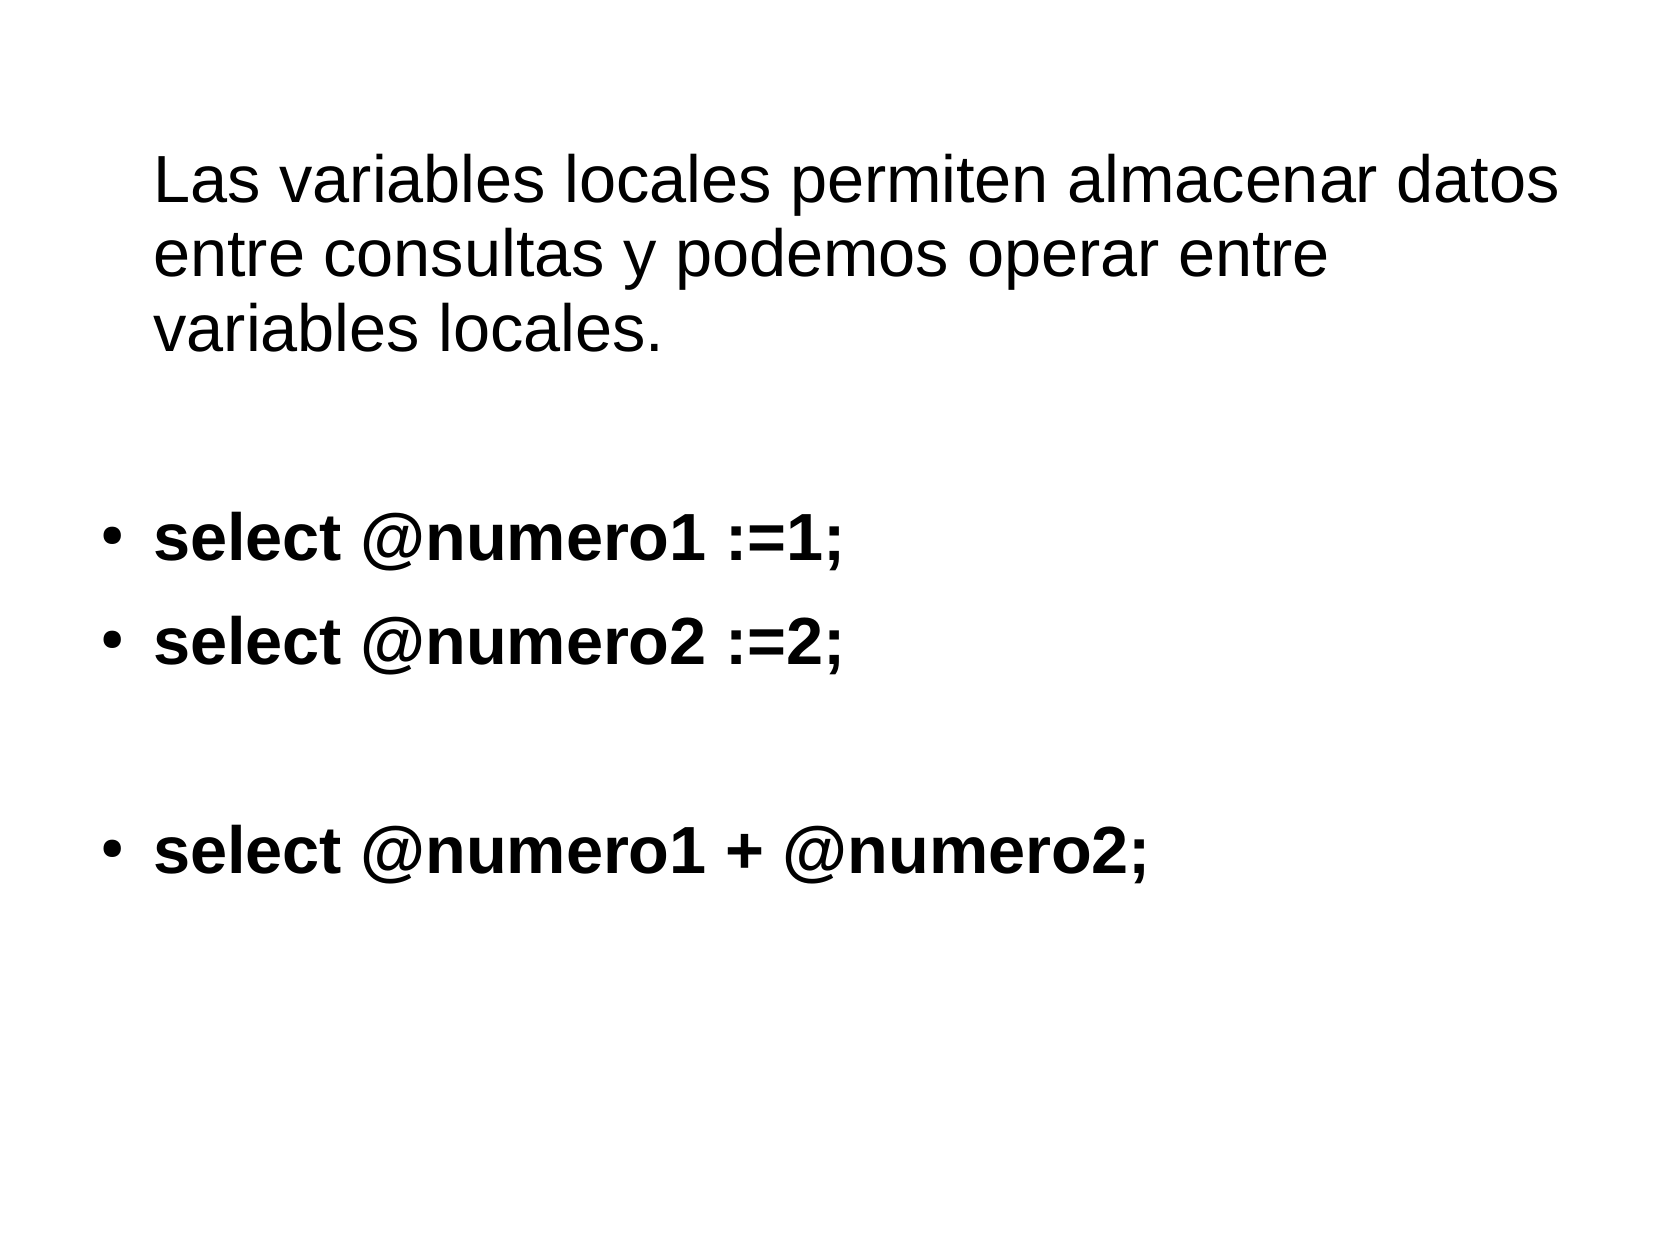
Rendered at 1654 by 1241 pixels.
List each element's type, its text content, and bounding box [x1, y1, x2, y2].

list Las variables locales permiten almacenar datos entre consultas y podemos operar entre variables locales. select @numero1 :=1; select @numero2 :=2; select @numero1 + @numero2; [82, 141, 1571, 1010]
